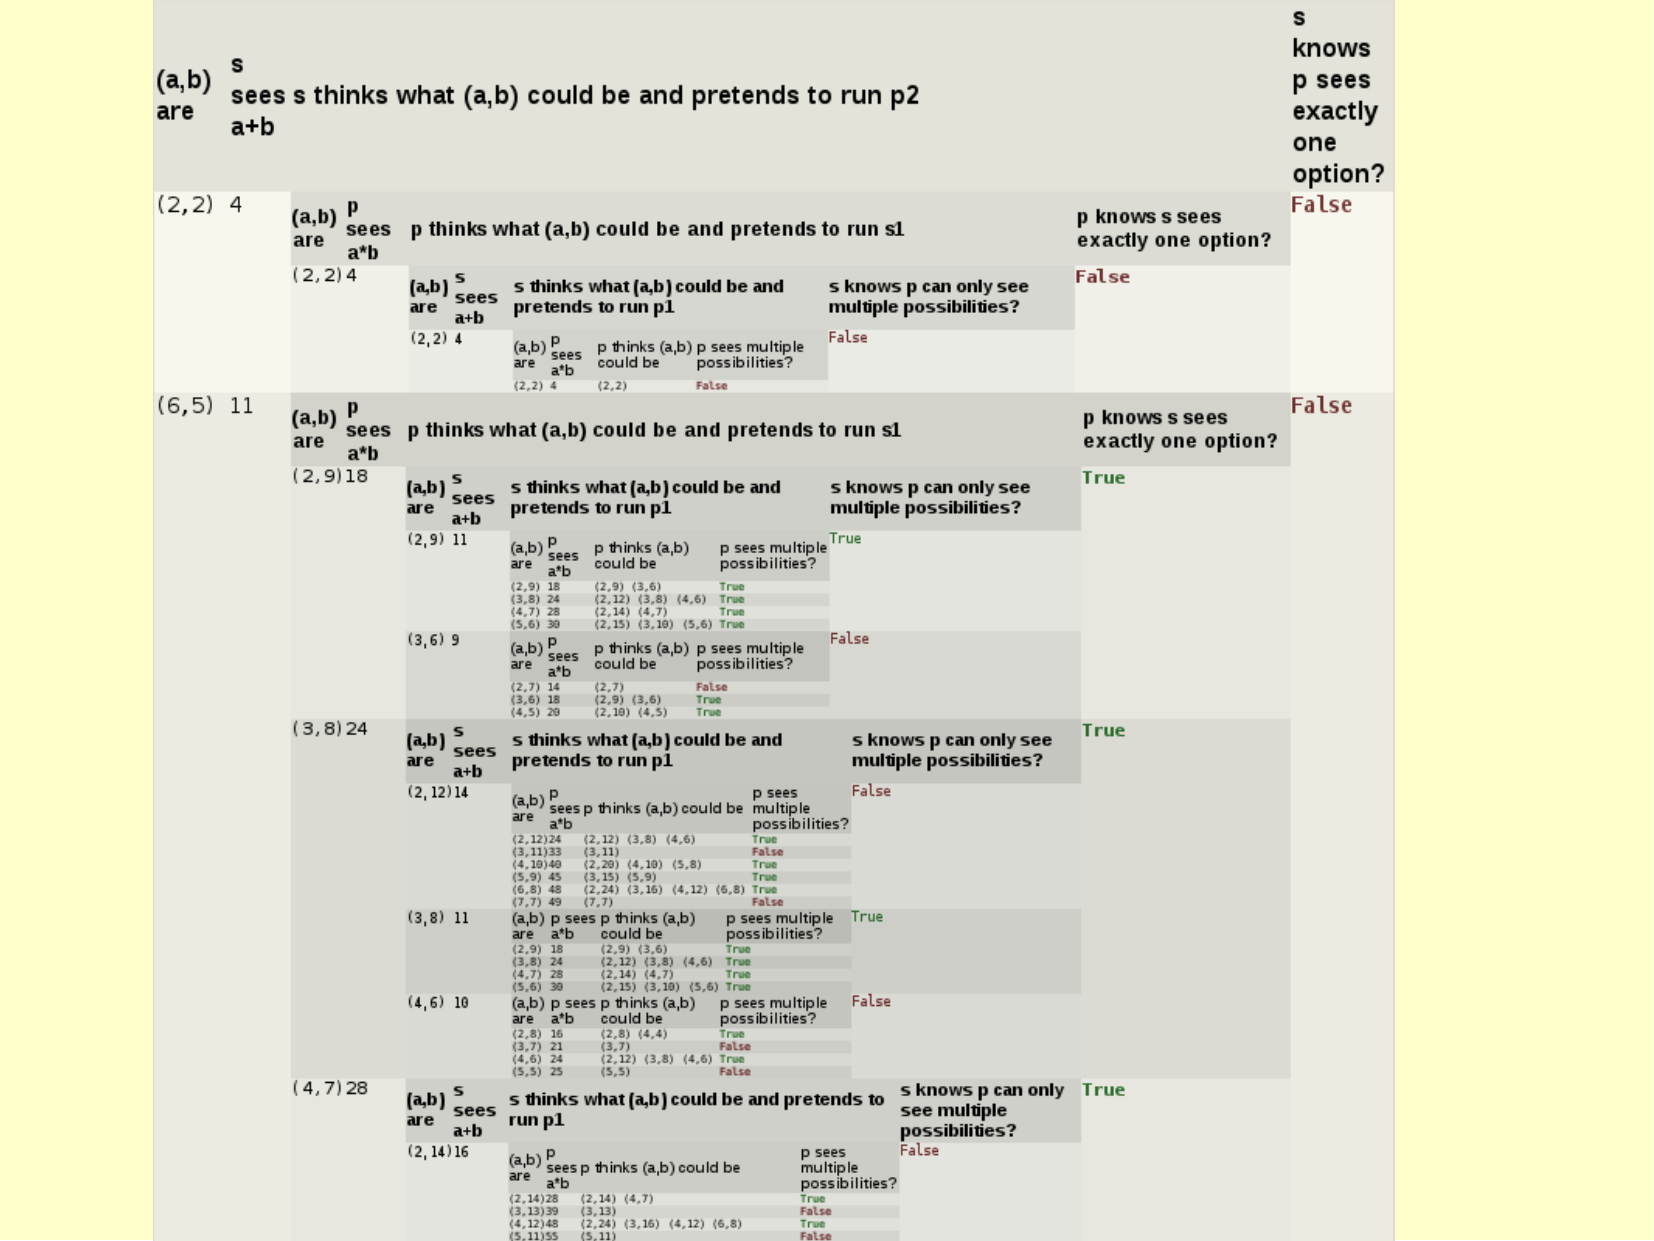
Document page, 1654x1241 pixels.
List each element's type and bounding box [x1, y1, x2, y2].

picture [153, 0, 1395, 1241]
